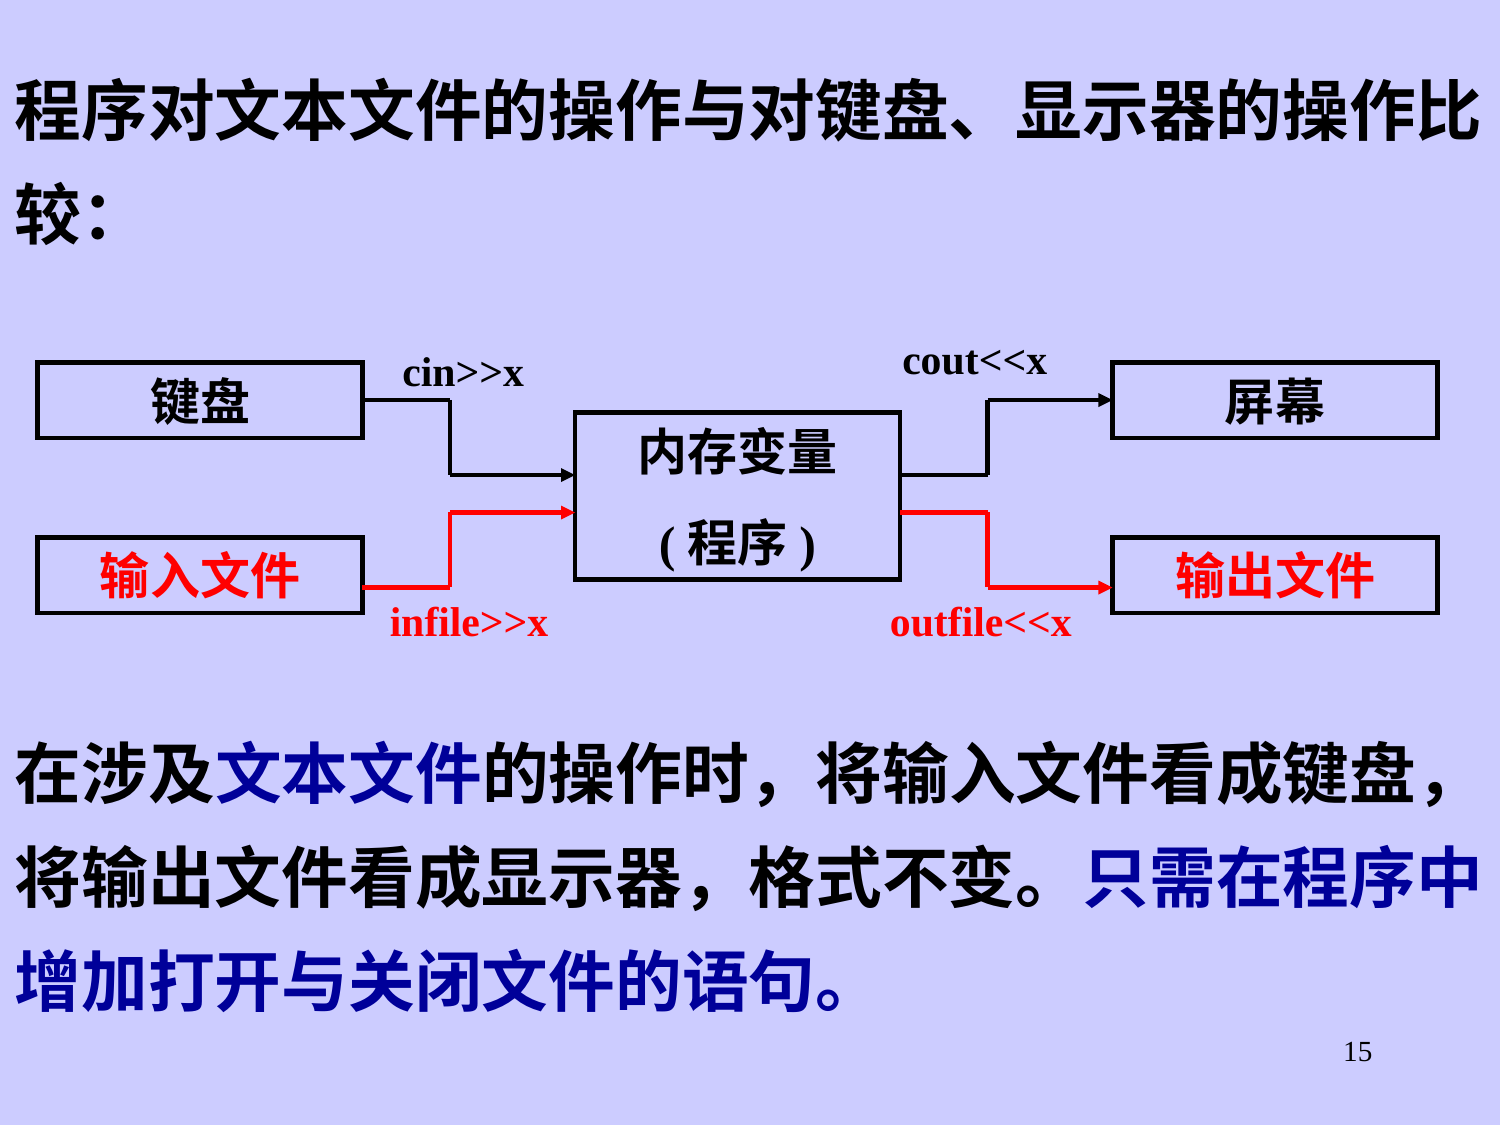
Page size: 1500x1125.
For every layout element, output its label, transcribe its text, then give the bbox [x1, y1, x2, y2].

text_box 输出文件 [1112, 537, 1438, 613]
text_box 输入文件 [37, 537, 363, 613]
text_box cin>>x [387, 337, 563, 403]
text_box <编号> [1074, 1028, 1388, 1101]
text_box infile>>x [374, 587, 576, 653]
text_box 在涉及文本文件的操作时，将输入文件看成键盘，将输出文件看成显示器，格式不变。只需在程序中增加打开与关闭文件的语句。 [0, 699, 1500, 1028]
text_box 内存变量 (程序) [574, 412, 901, 580]
text_box 键盘 [37, 362, 363, 438]
text_box outfile<<x [875, 587, 1101, 653]
text_box cout<<x [887, 324, 1063, 391]
text_box 屏幕 [1112, 362, 1438, 438]
text_box 程序对文本文件的操作与对键盘、显示器的操作比较： [0, 37, 1500, 261]
